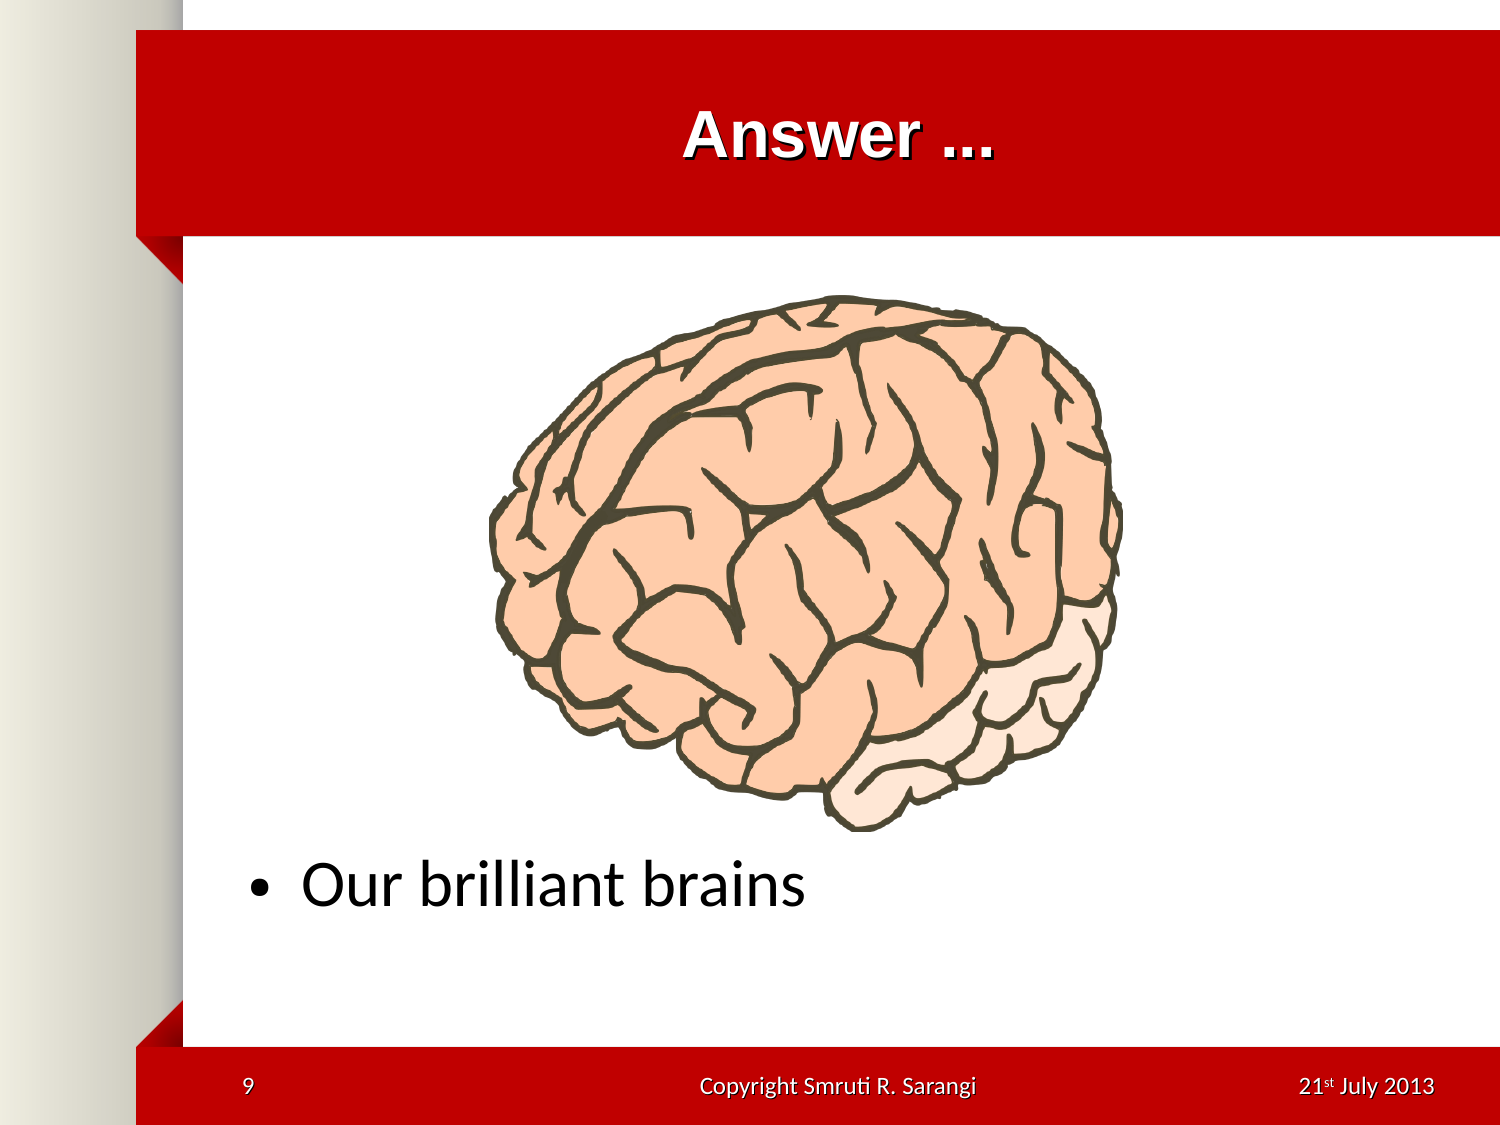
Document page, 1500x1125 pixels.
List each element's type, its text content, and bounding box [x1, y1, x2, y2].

title Answer ... [230, 57, 1447, 211]
picture [0, 0, 1500, 1125]
list Our brilliant brains [230, 856, 1447, 1005]
